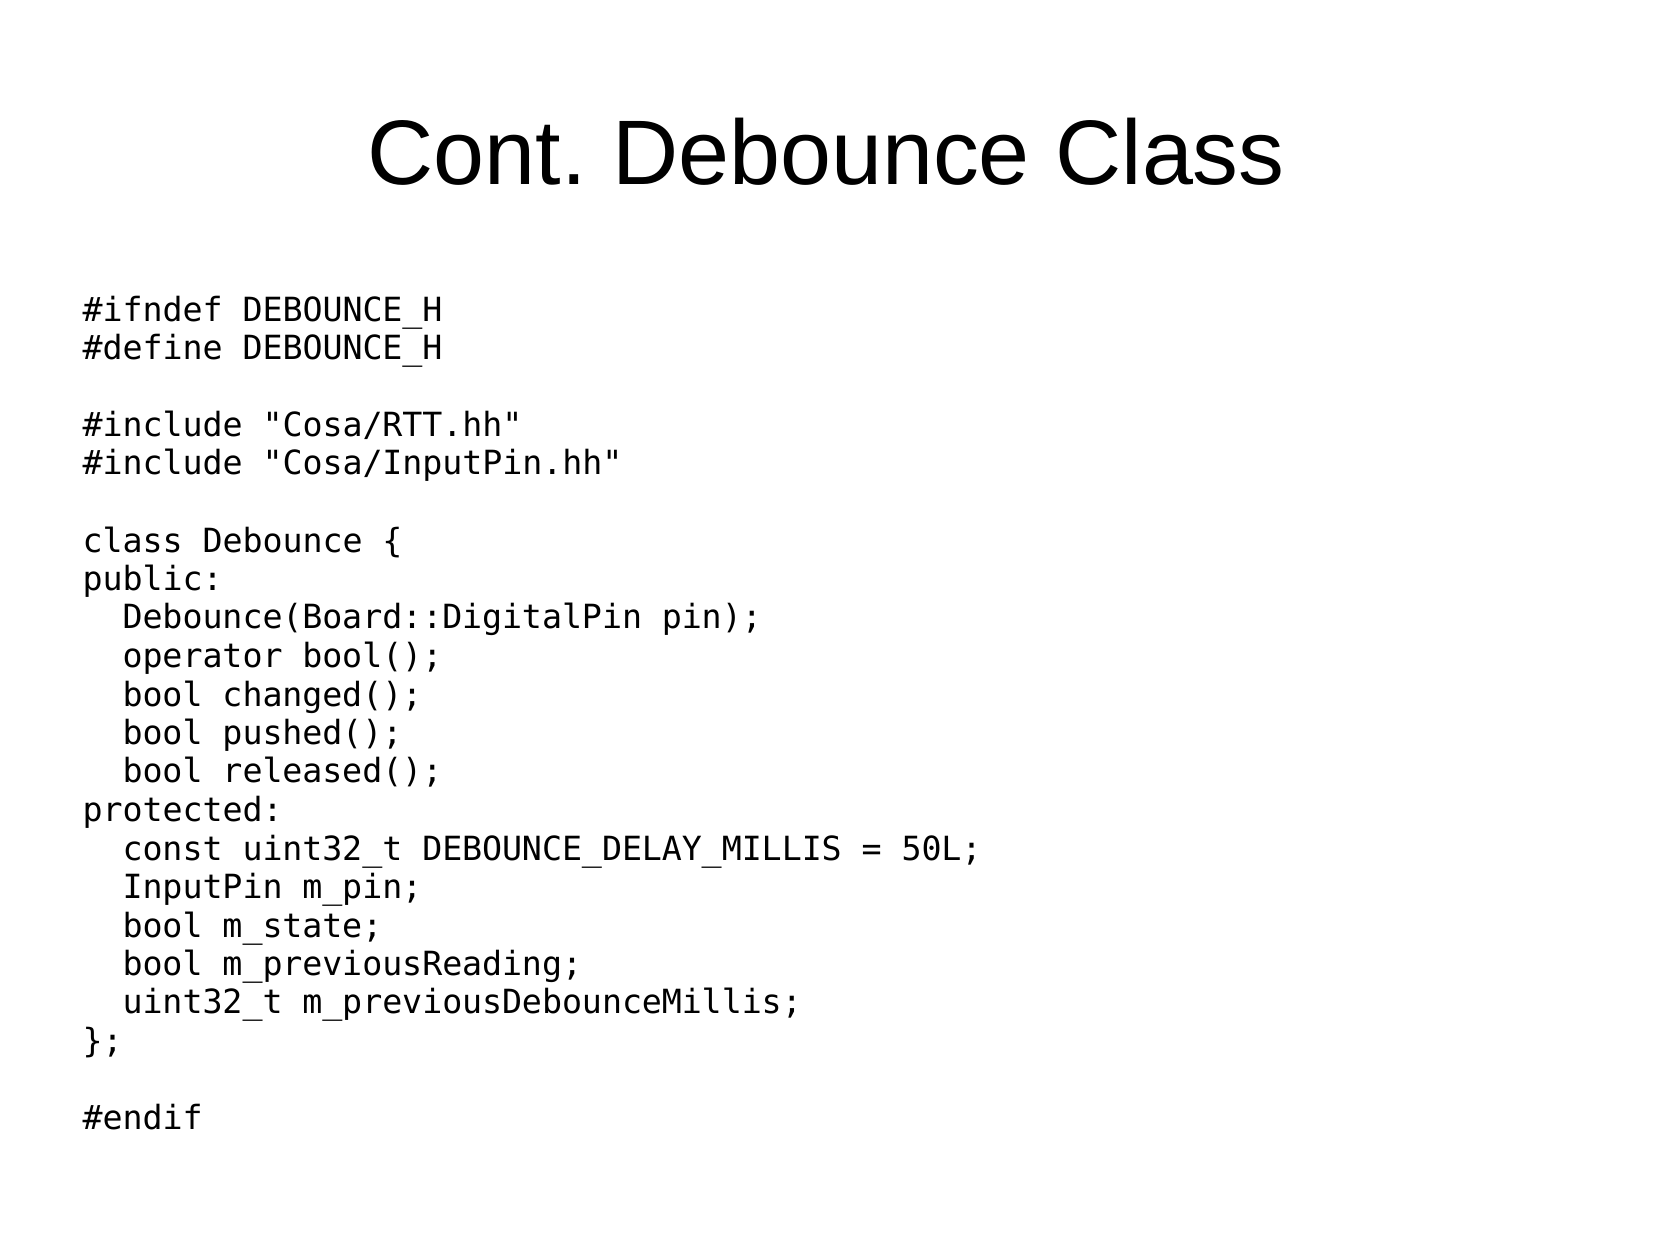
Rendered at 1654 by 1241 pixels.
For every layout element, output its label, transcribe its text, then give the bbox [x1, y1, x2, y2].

title Cont. Debounce Class [82, 49, 1571, 257]
list #ifndef DEBOUNCE_H #define DEBOUNCE_H #include "Cosa/RTT.hh" #include "Cosa/InputPin.hh" class Debounce { public: Debounce(Board::DigitalPin pin); operator bool(); bool changed(); bool pushed(); bool released(); protected: const uint32_t DEBOUNCE_DELAY_MILLIS = 50L; InputPin m_pin; bool m_state; bool m_previousReading; uint32_t m_previousDebounceMillis; }; #endif [82, 290, 1571, 1201]
